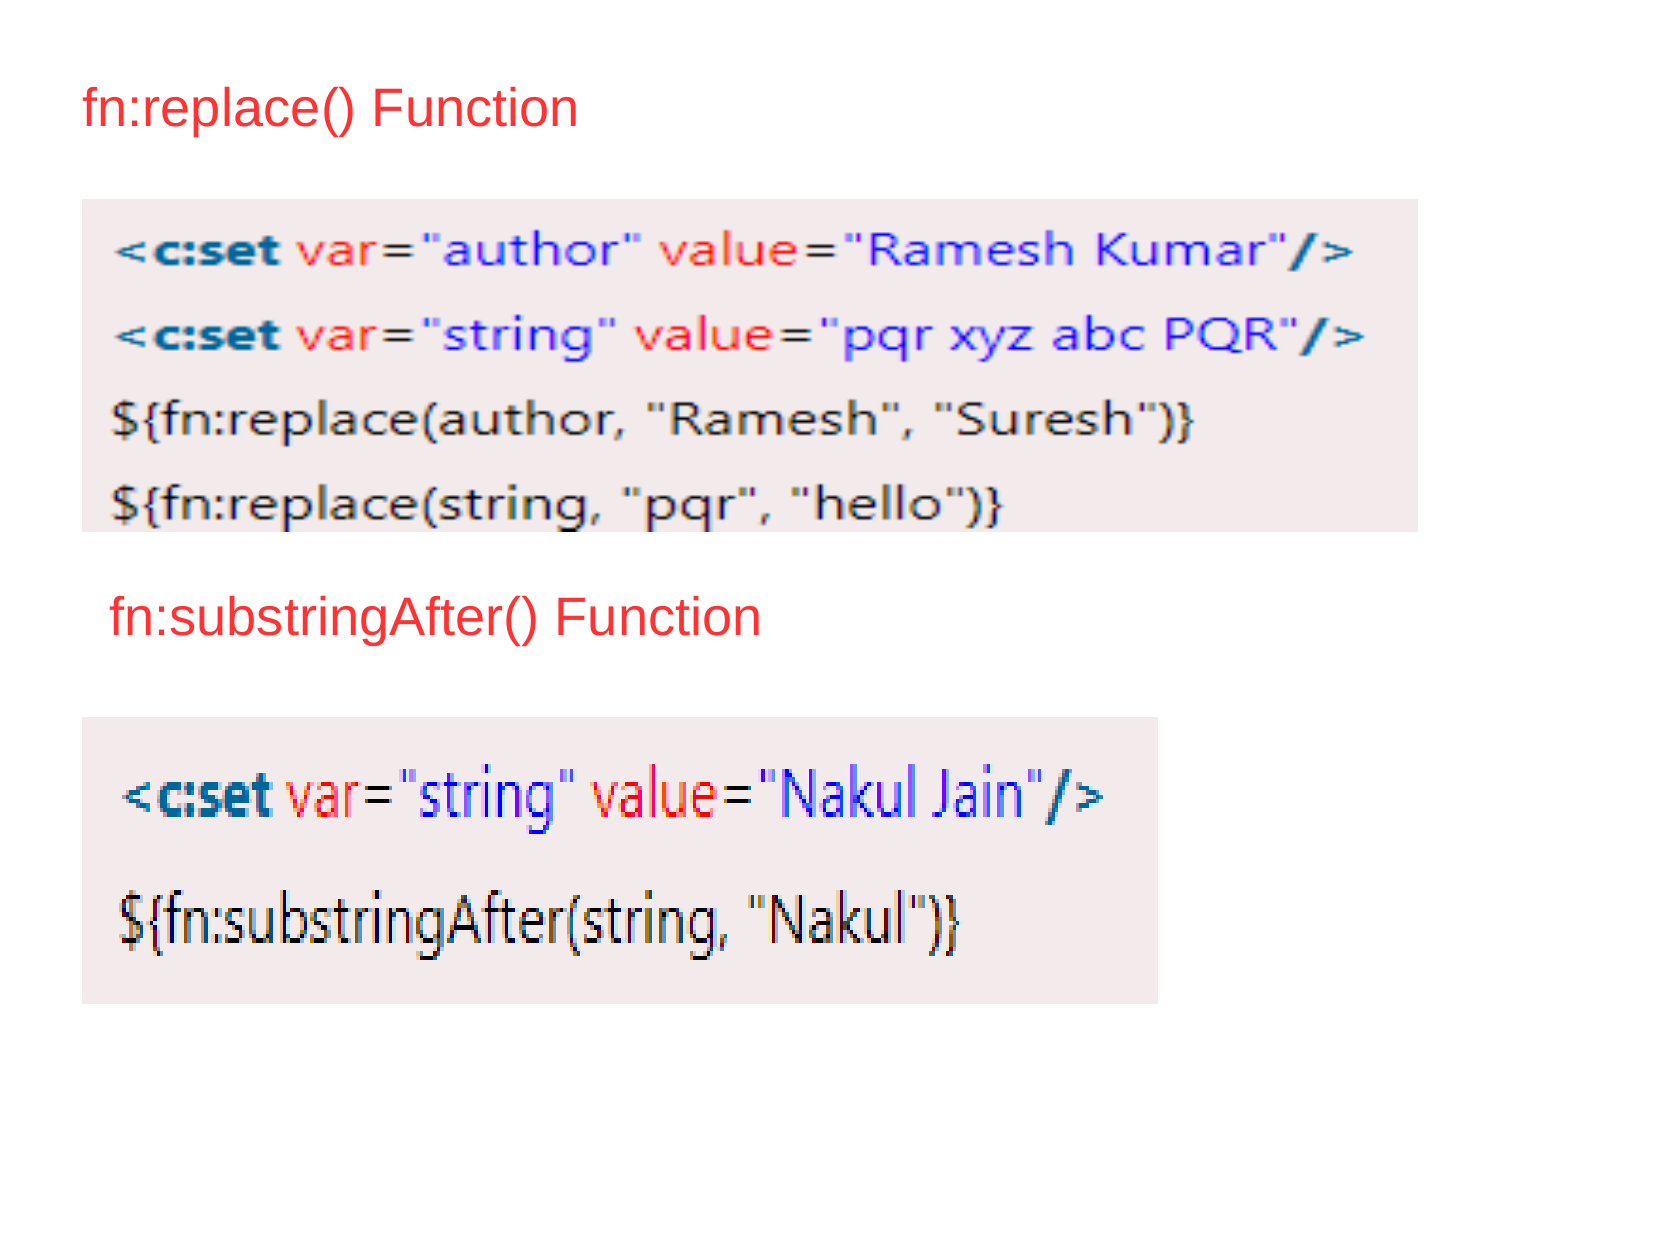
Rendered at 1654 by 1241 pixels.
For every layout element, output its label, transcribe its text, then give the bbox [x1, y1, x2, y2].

title fn:replace() Function [82, 49, 1571, 166]
text_box fn:substringAfter() Function [94, 578, 792, 655]
picture [82, 717, 1158, 1004]
picture [82, 199, 1418, 532]
